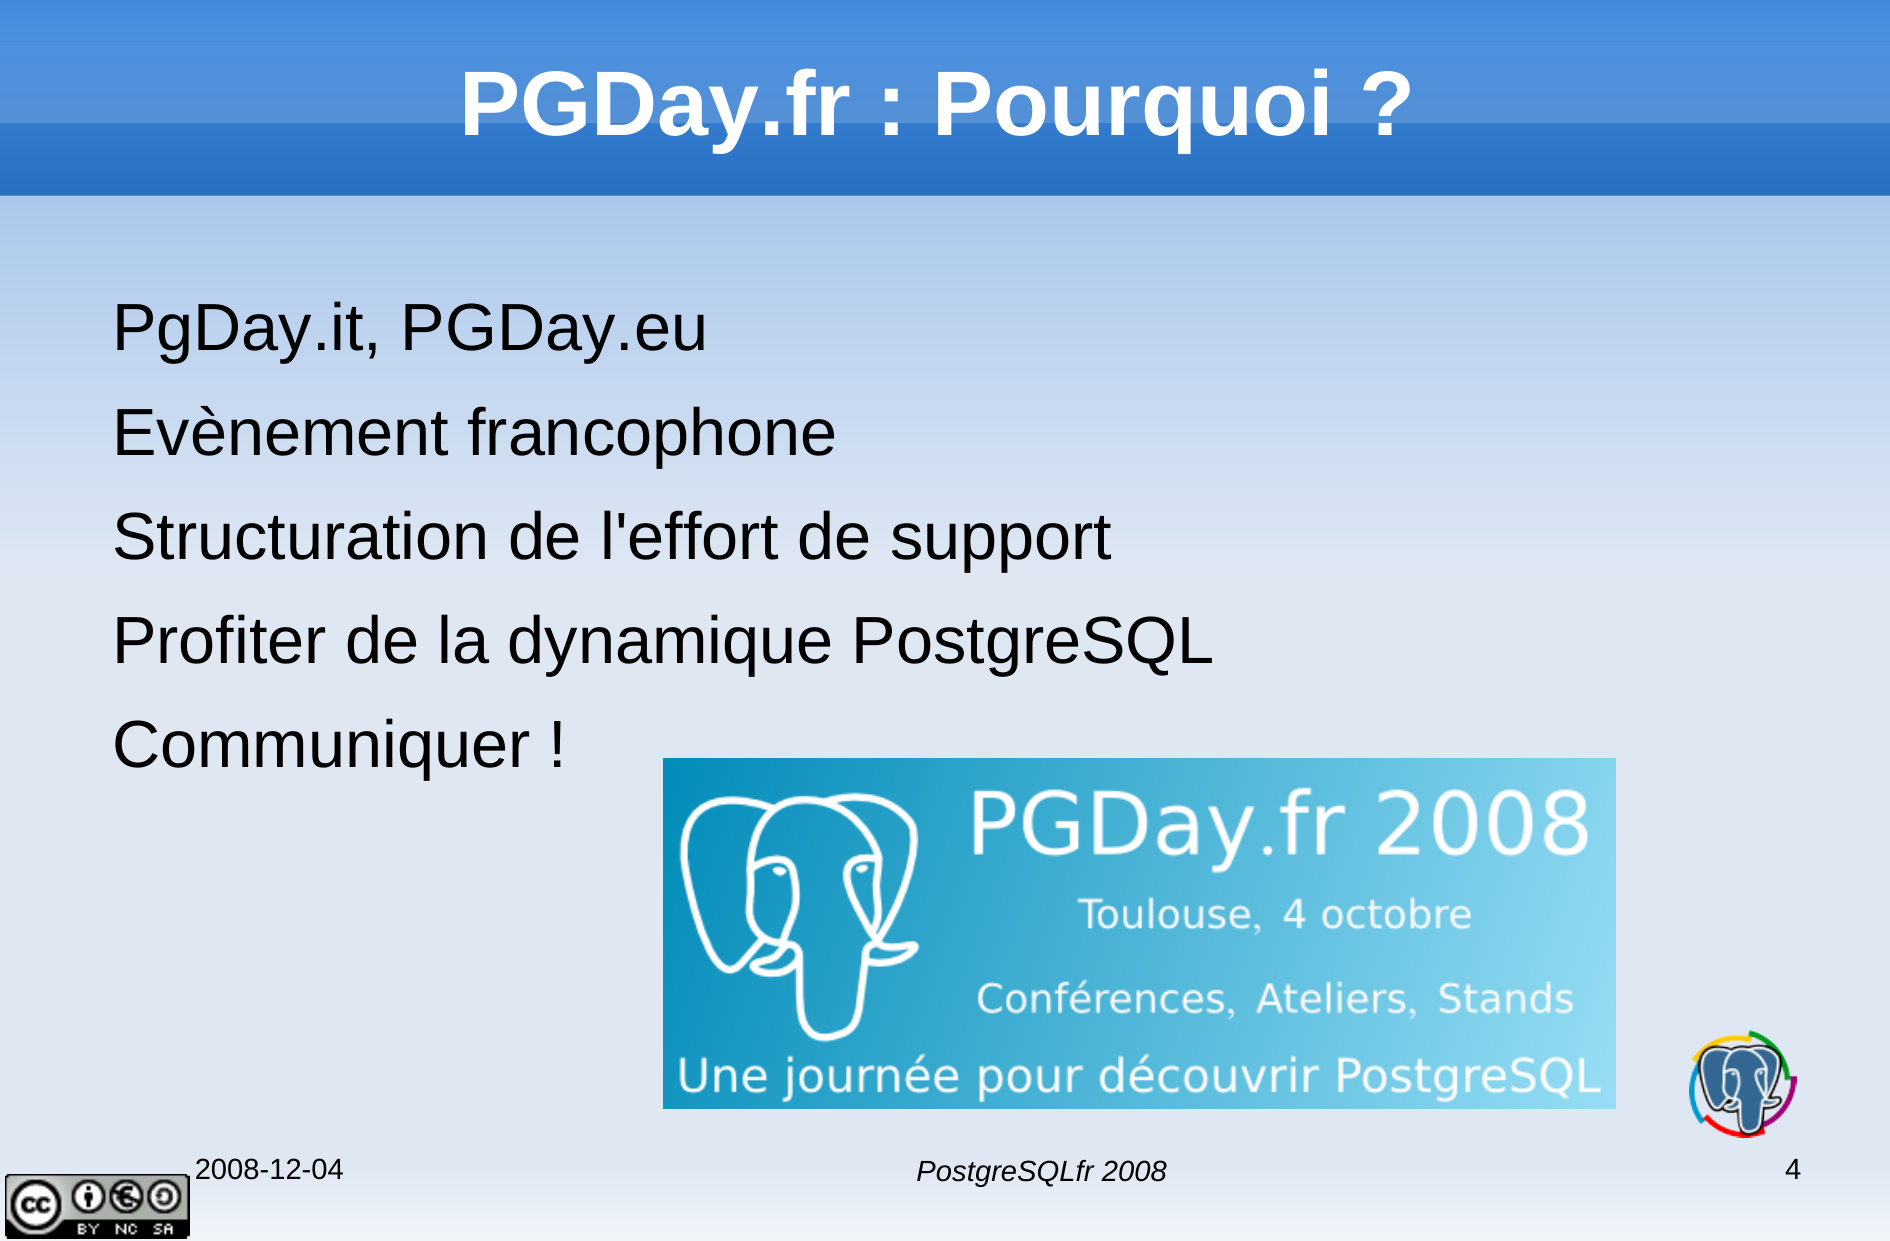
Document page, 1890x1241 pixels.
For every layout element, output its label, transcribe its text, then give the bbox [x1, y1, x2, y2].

title PGDay.fr : Pourquoi ? [87, 0, 1789, 208]
list PgDay.it, PGDay.eu Evènement francophone Structuration de l'effort de support Profiter de la dynamique PostgreSQL Communiquer ! [94, 290, 1796, 1109]
picture [0, 0, 1890, 1241]
